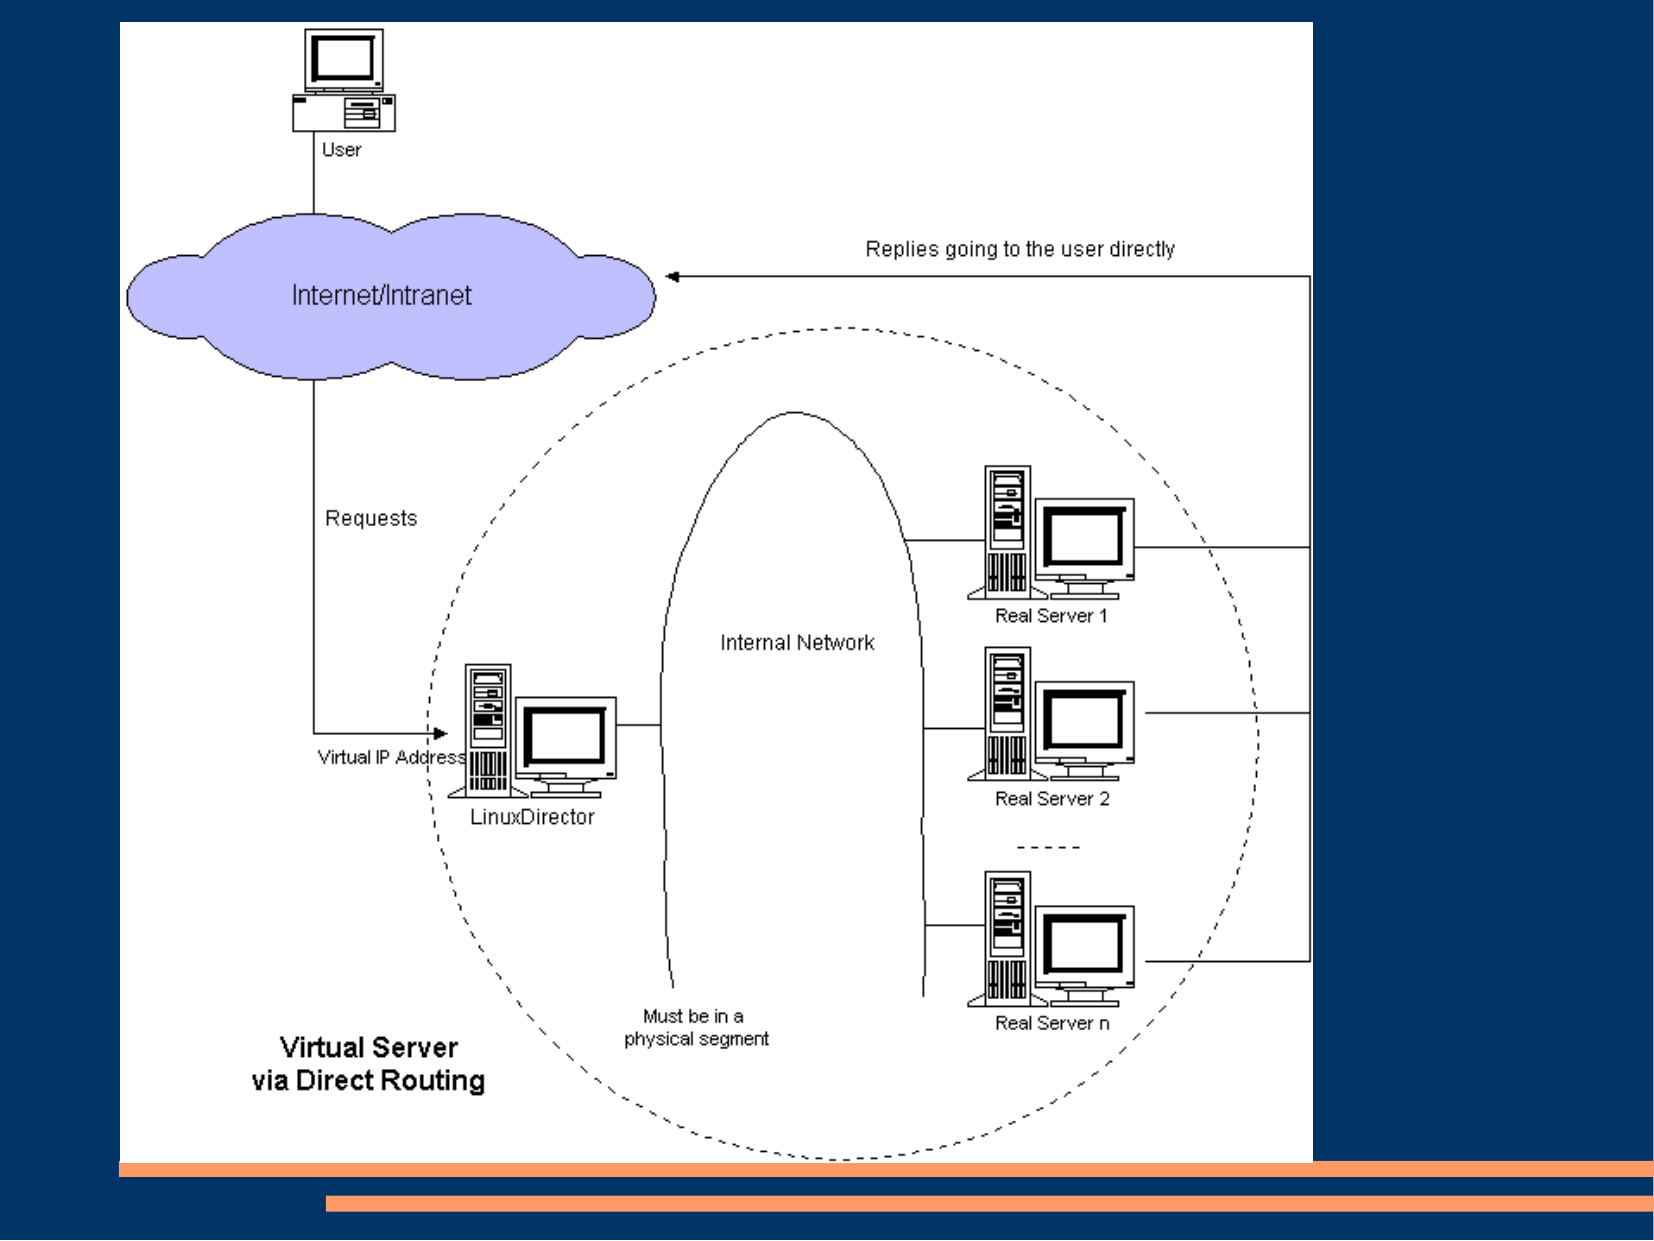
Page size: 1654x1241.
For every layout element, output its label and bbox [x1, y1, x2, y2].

picture [120, 22, 1313, 1163]
